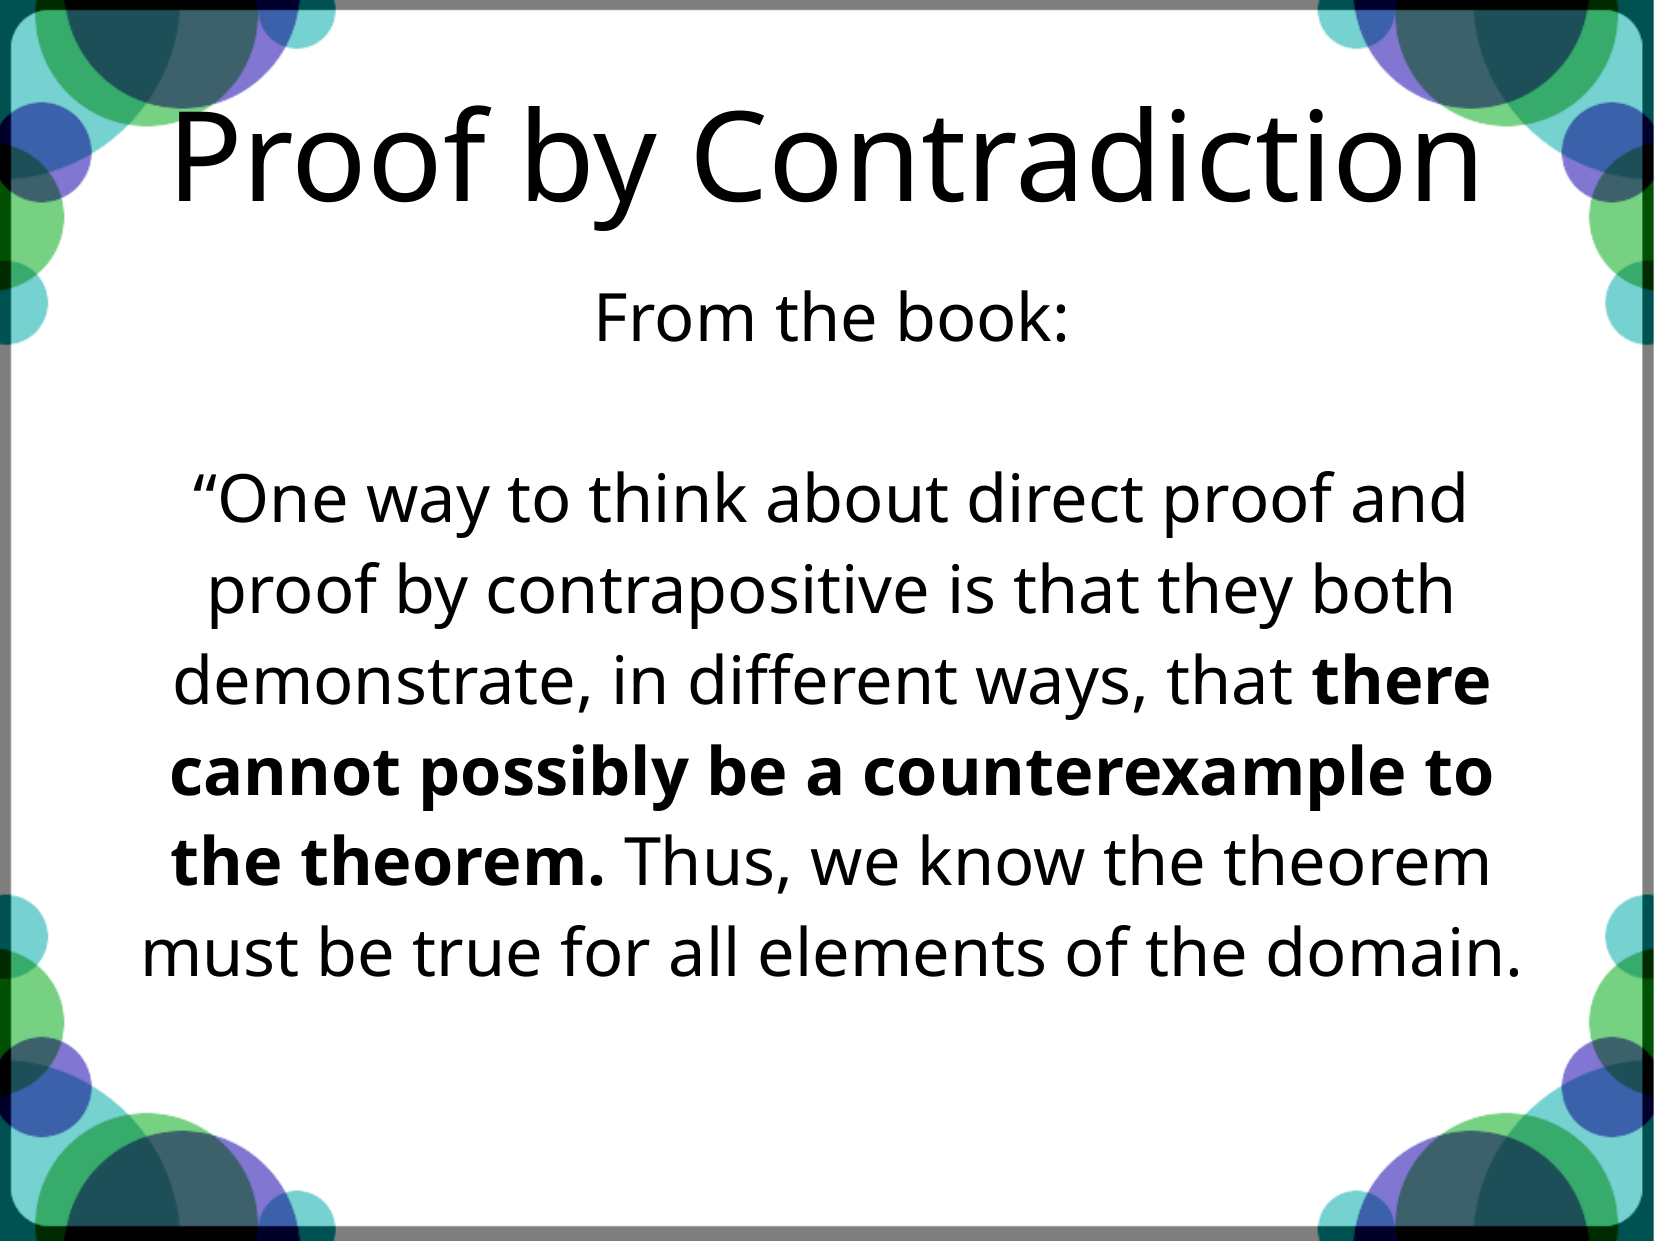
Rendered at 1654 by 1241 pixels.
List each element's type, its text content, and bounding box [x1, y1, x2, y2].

title Proof by Contradiction [82, 49, 1571, 257]
text_box From the book: “One way to think about direct proof and proof by contrapositive is that they both demonstrate, in different ways, that there cannot possibly be a counterexample to the theorem. Thus, we know the theorem must be true for all elements of the domain. [135, 270, 1531, 943]
picture [0, 0, 1654, 1241]
